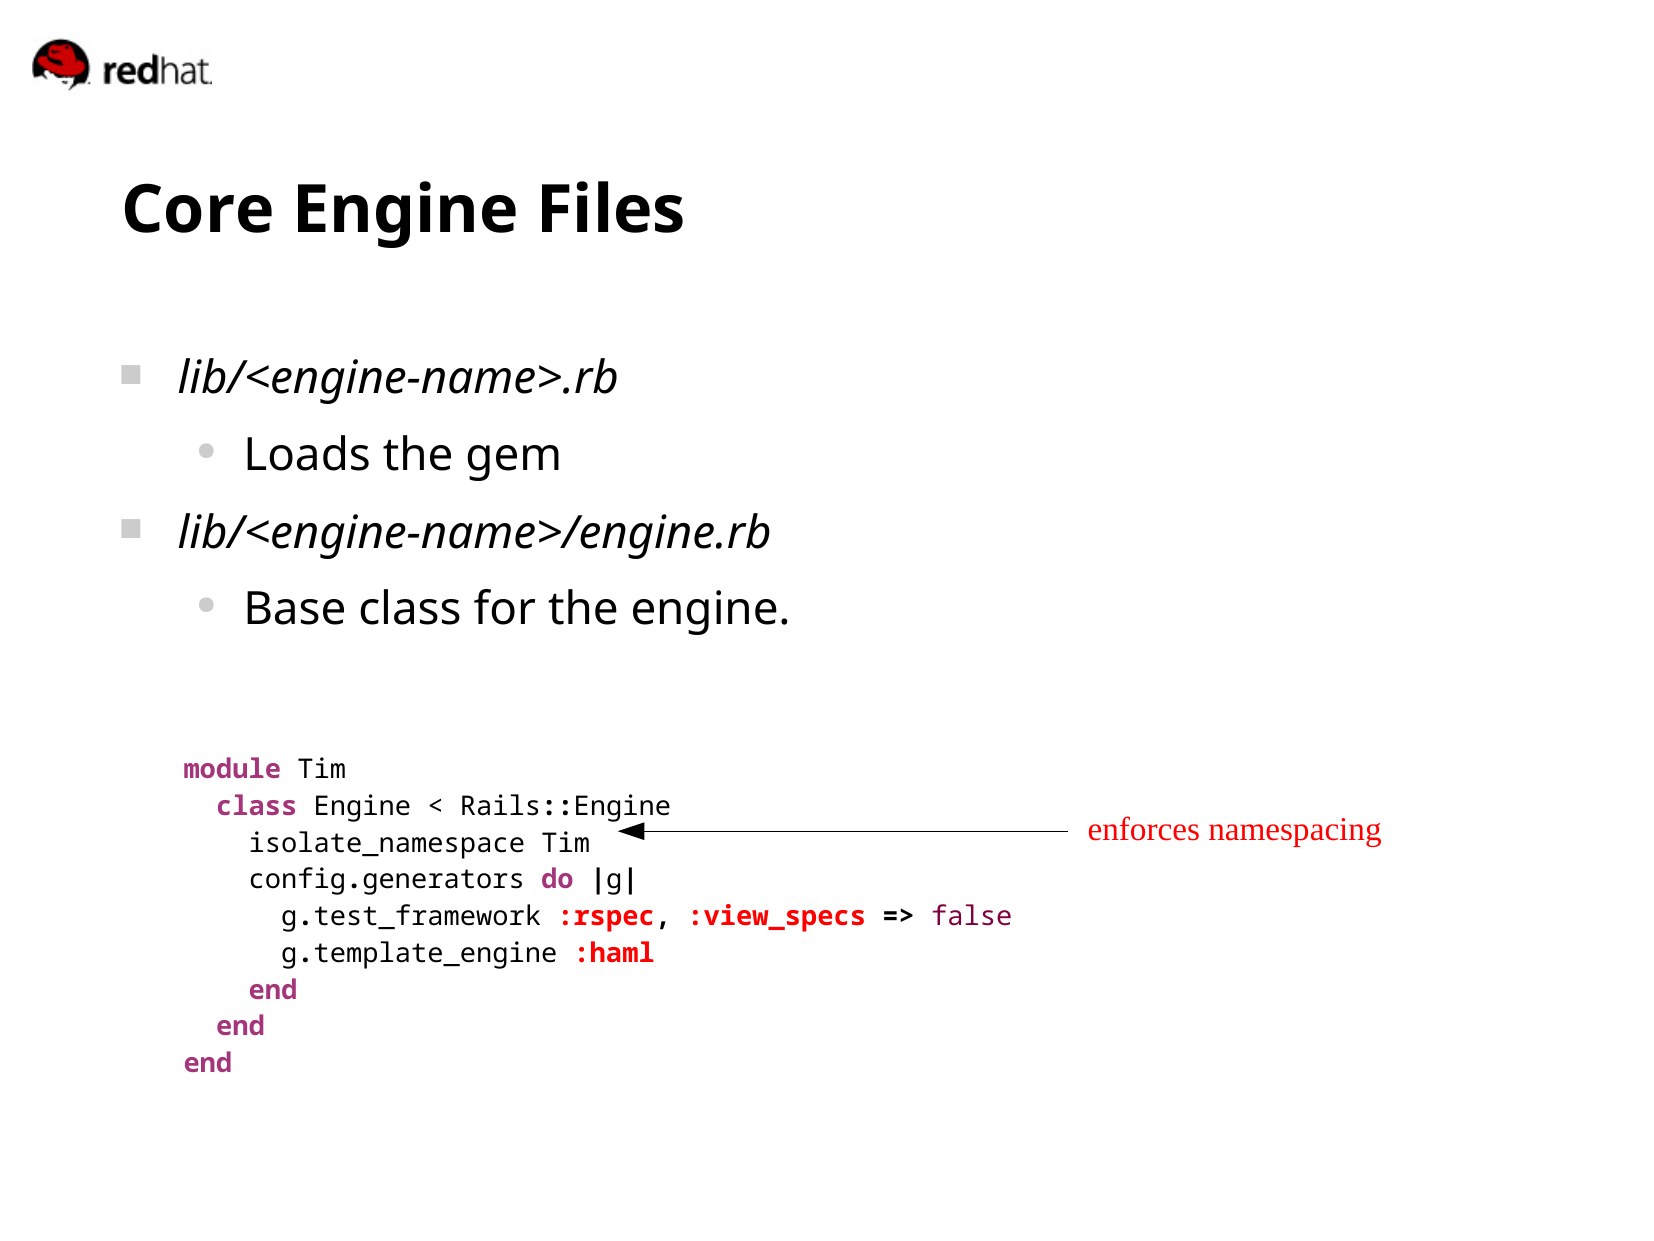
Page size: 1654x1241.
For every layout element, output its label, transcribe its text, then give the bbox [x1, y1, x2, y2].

text_box enforces namespacing [1087, 810, 1383, 851]
title Core Engine Files [121, 102, 1534, 310]
picture [31, 37, 212, 98]
list lib/<engine-name>.rb Loads the gem lib/<engine-name>/engine.rb Base class for the engine. [121, 344, 1534, 1127]
text_box module Tim class Engine < Rails::Engine isolate_namespace Tim config.generators do |g| g.test_framework :rspec, :view_specs => false g.template_engine :haml end end end [183, 750, 1013, 1032]
